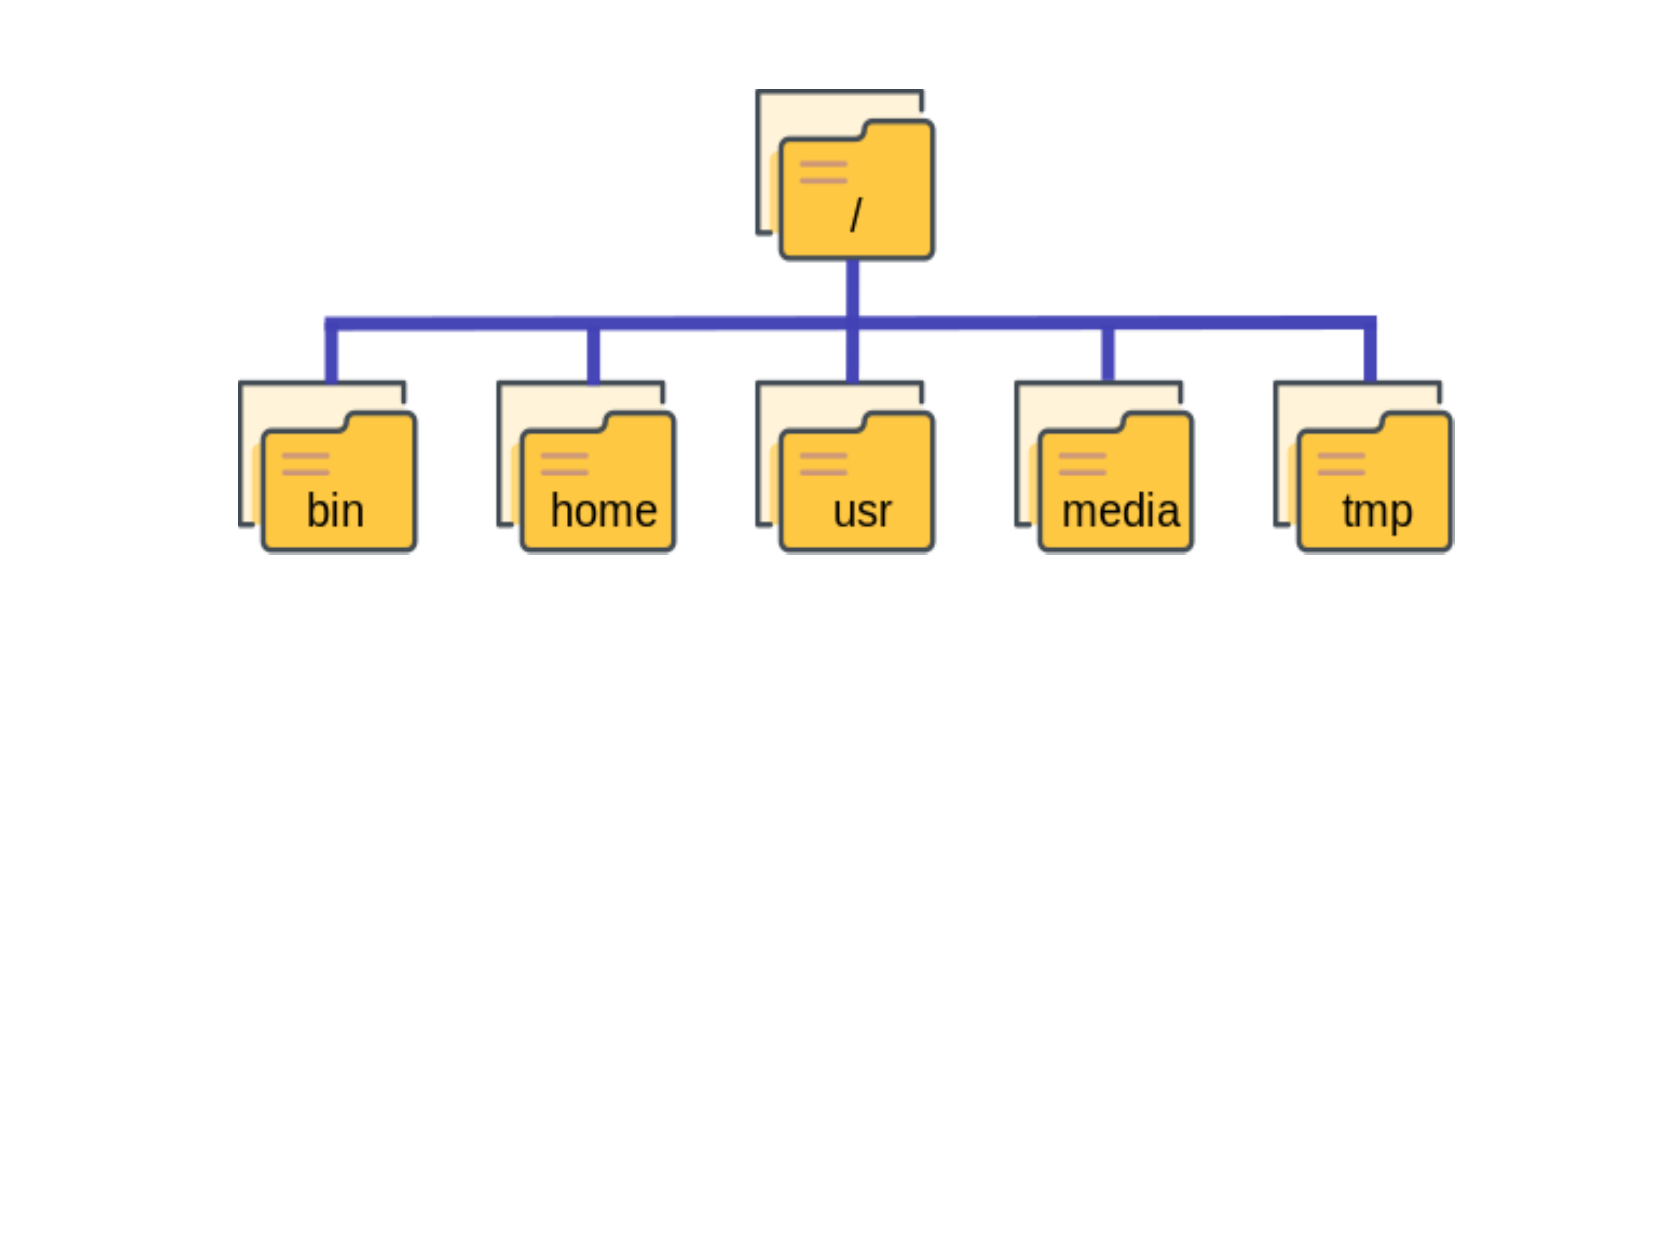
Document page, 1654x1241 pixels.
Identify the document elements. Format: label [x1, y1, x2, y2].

picture [238, 89, 1456, 556]
